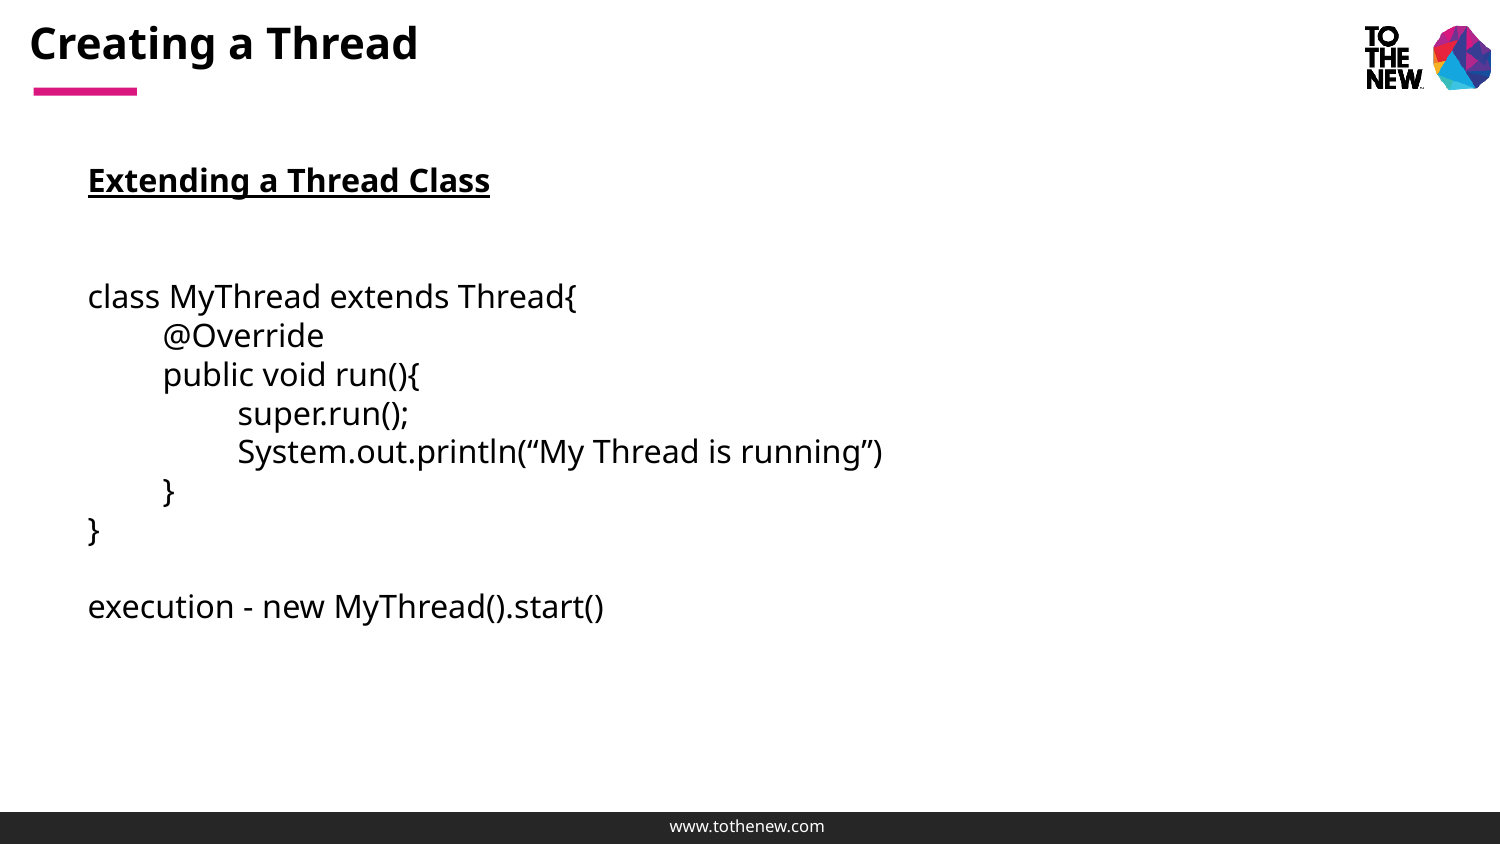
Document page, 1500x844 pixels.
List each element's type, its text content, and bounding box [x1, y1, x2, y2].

title Creating a Thread [14, 14, 1350, 85]
picture [1350, 0, 1500, 116]
text_box Extending a Thread Class class MyThread extends Thread{ @Override public void run(){ super.run(); System.out.println(“My Thread is running”) } } execution - new MyThread().start() [72, 145, 1350, 723]
